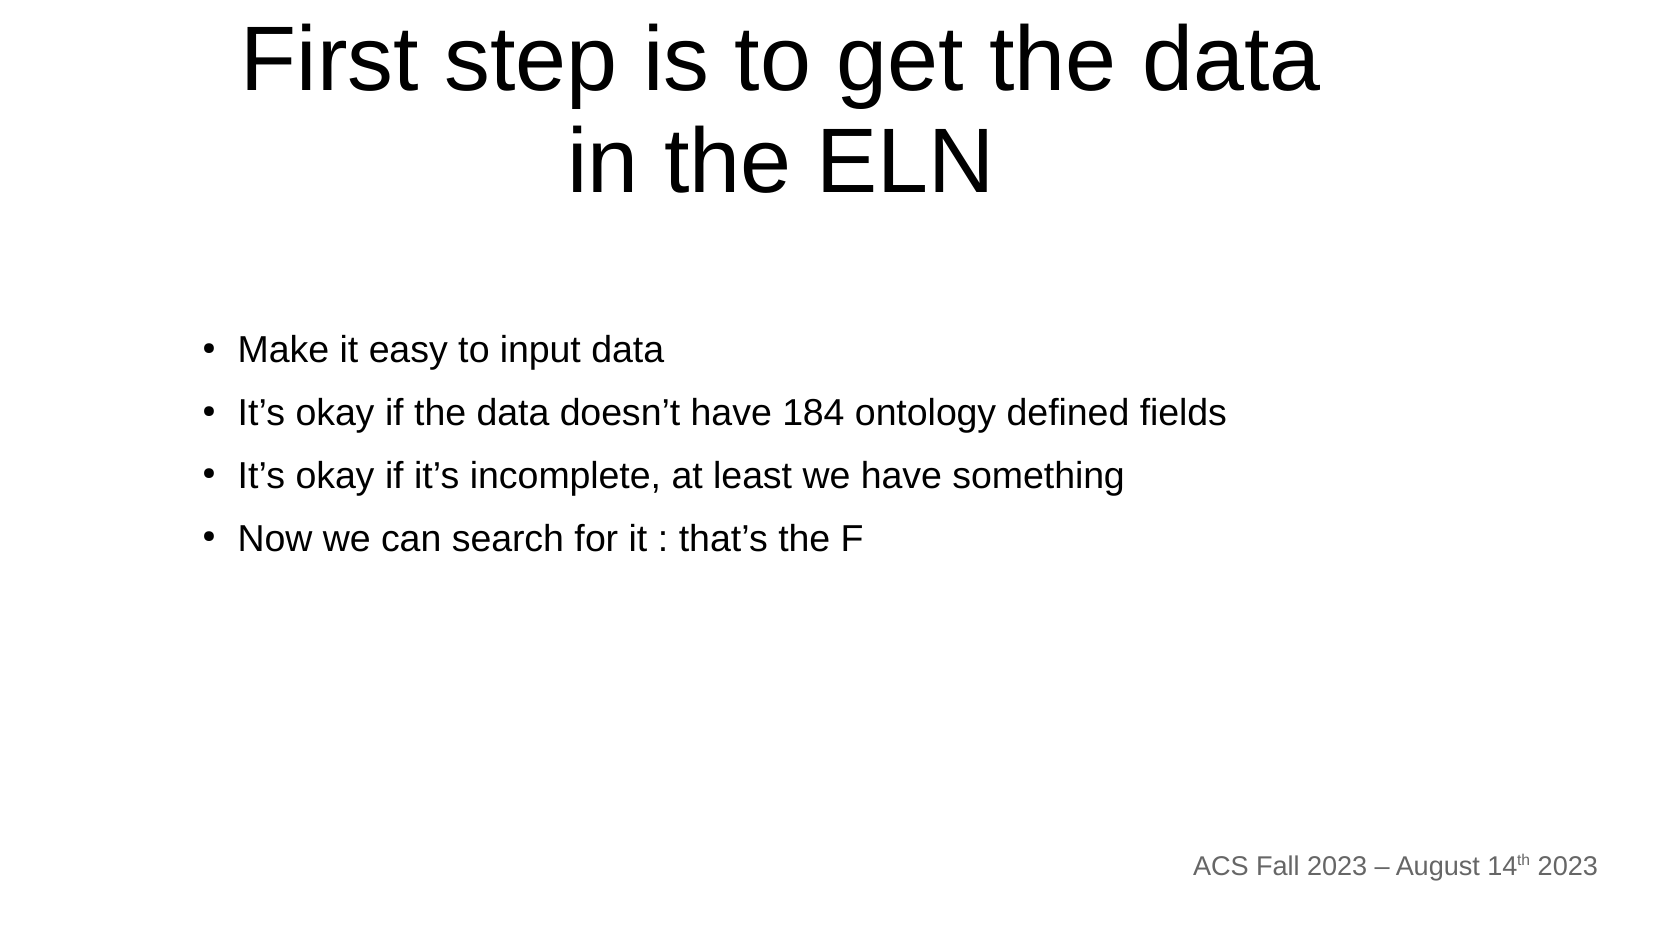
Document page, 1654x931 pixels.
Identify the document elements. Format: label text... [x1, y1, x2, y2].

title First step is to get the data in the ELN [37, 7, 1526, 213]
text_box Make it easy to input data It’s okay if the data doesn’t have 184 ontology defined fields It’s okay if it’s incomplete, at least we have something Now we can search for it : that’s the F [187, 300, 1426, 676]
text_box ACS Fall 2023 – August 14th 2023 [1162, 843, 1613, 901]
